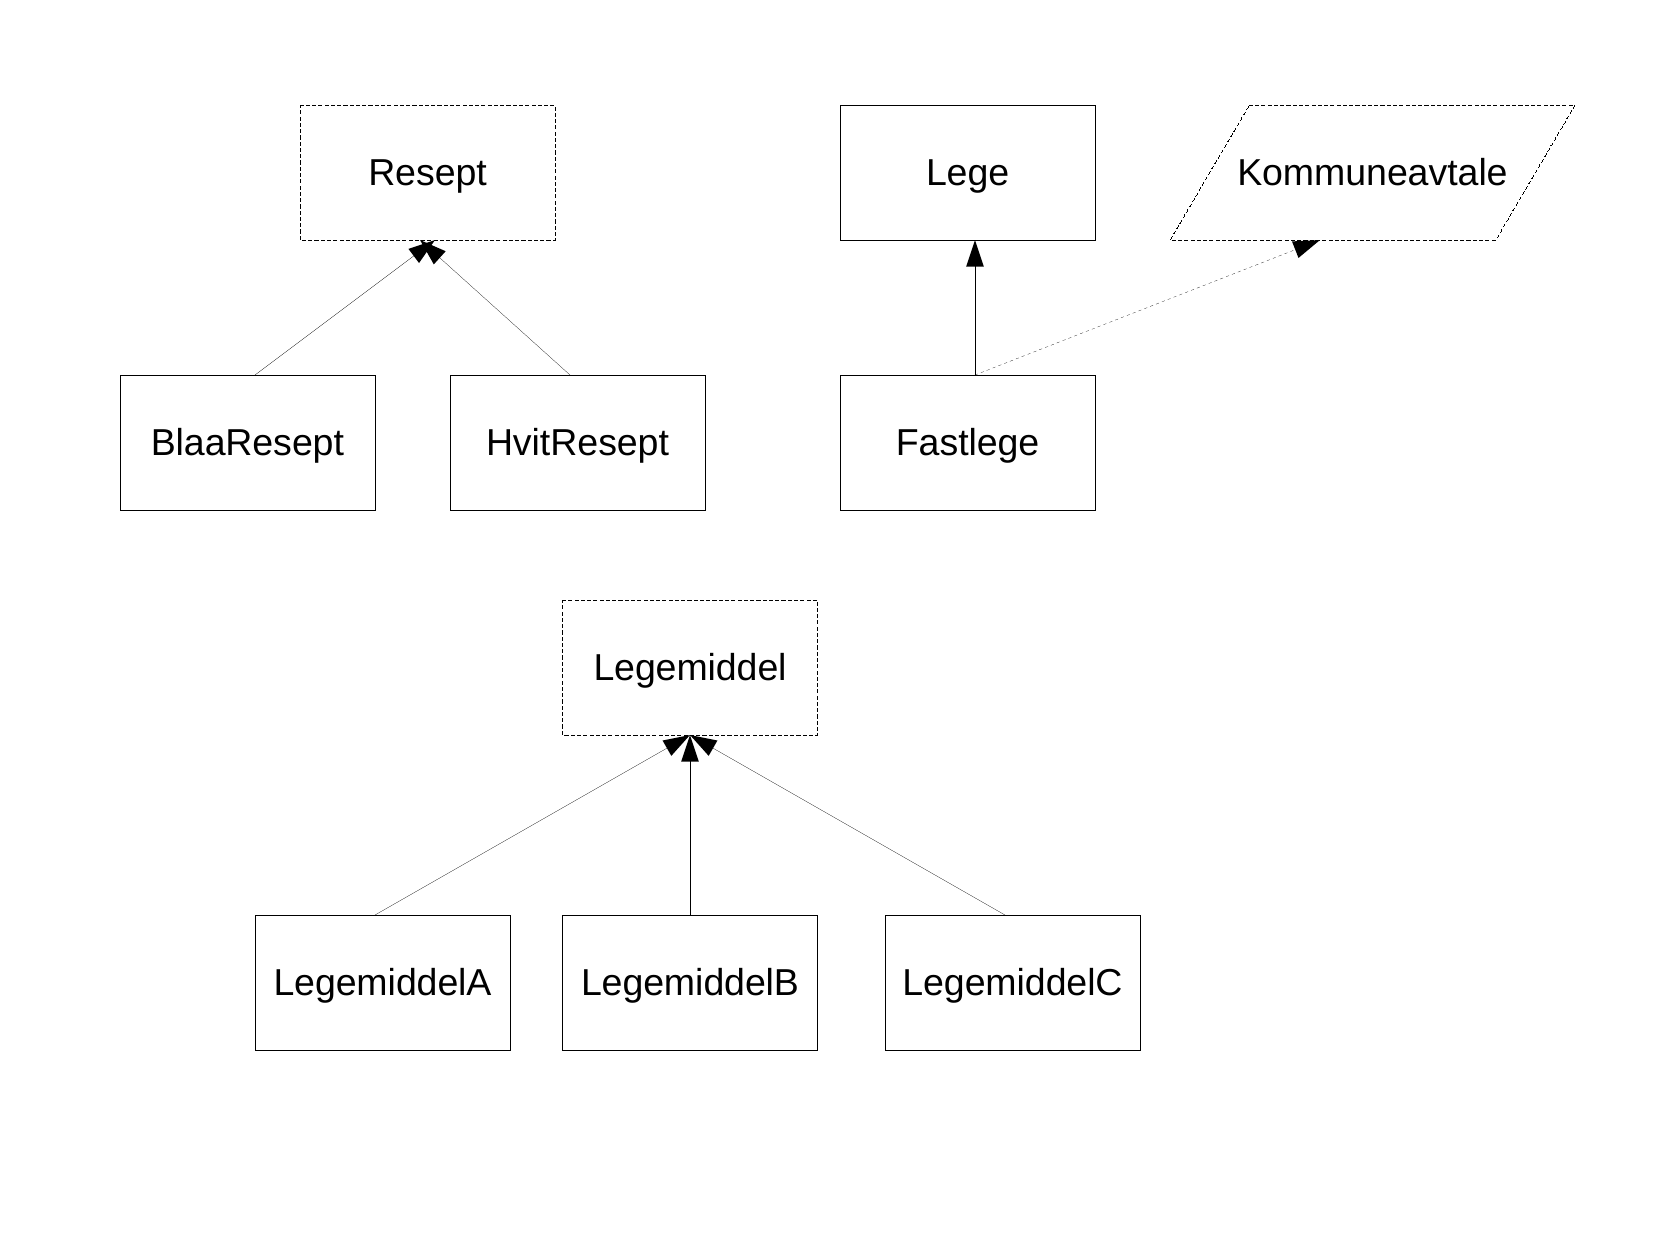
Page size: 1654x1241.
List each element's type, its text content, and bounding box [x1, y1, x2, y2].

text_box HvitResept [450, 375, 706, 511]
text_box Kommuneavtale [1170, 105, 1576, 241]
text_box LegemiddelA [255, 915, 511, 1051]
text_box LegemiddelB [562, 915, 818, 1051]
text_box Fastlege [840, 375, 1096, 511]
text_box Resept [300, 105, 556, 241]
text_box BlaaResept [120, 375, 376, 511]
text_box Legemiddel [562, 600, 818, 736]
text_box LegemiddelC [885, 915, 1141, 1051]
text_box Lege [840, 105, 1096, 241]
